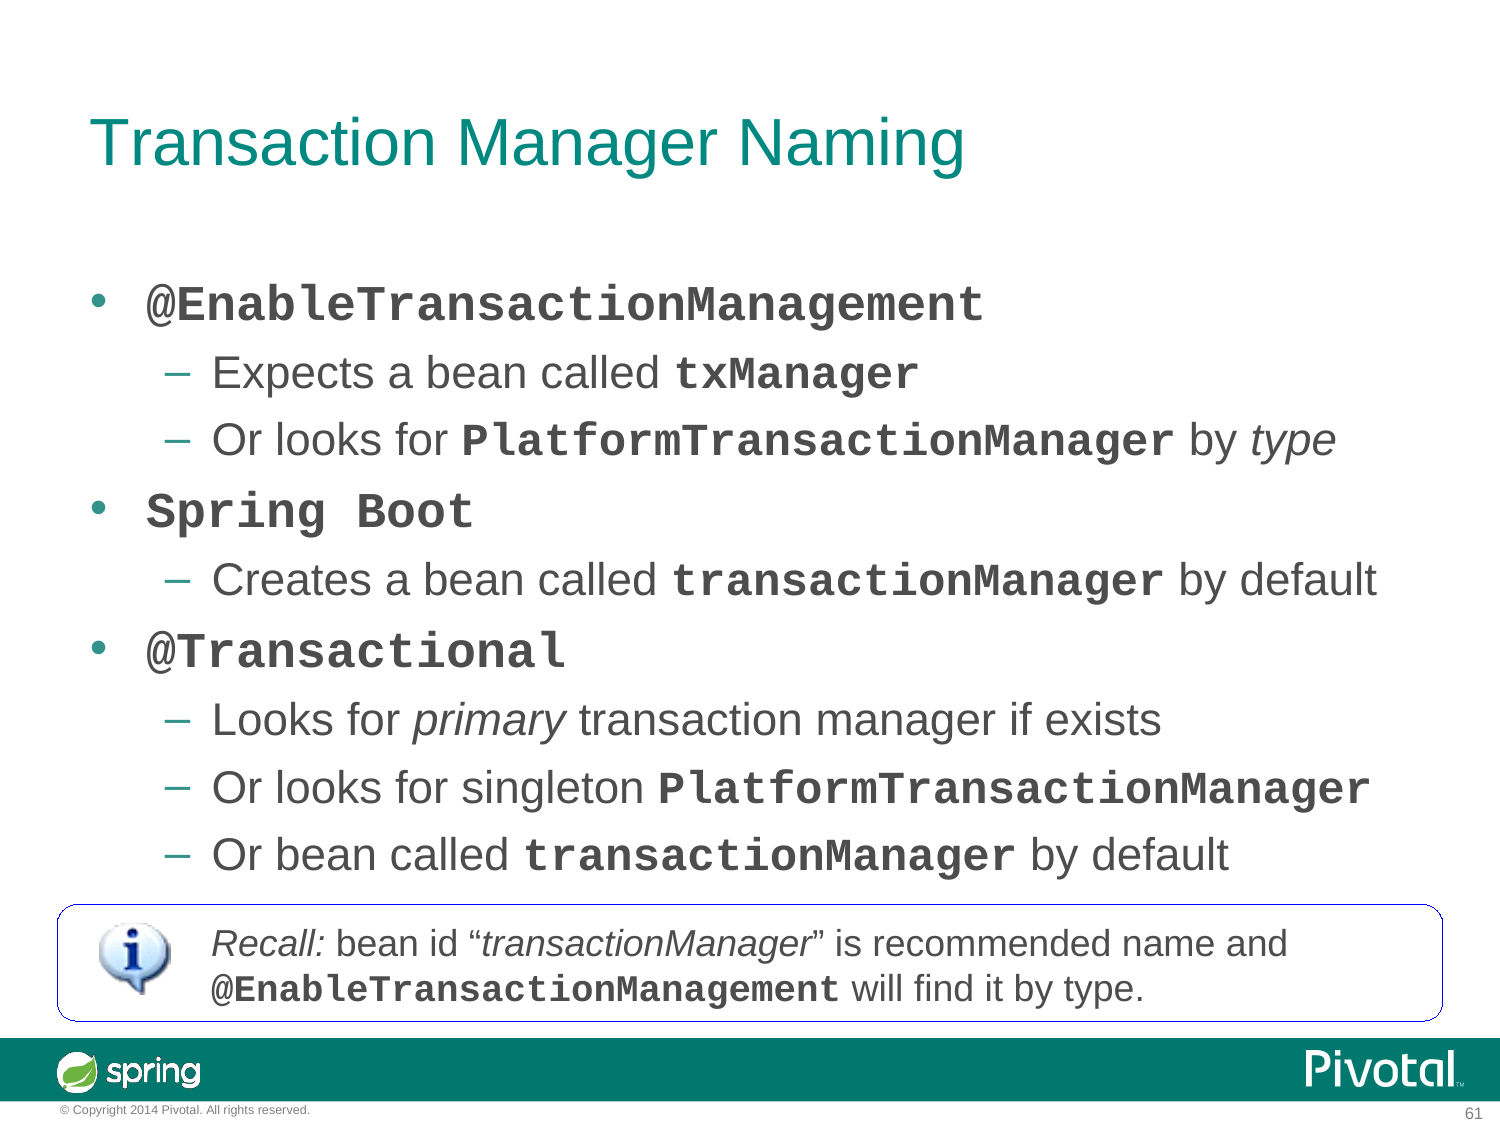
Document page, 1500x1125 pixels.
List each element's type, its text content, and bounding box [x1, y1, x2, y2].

picture [1306, 1050, 1464, 1087]
picture [99, 923, 171, 995]
picture [32, 1041, 210, 1103]
title Transaction Manager Naming [75, 45, 1426, 233]
list @EnableTransactionManagement Expects a bean called txManager Or looks for PlatformTransactionManager by type Spring Boot Creates a bean called transactionManager by default @Transactional Looks for primary transaction manager if exists Or looks for singleton PlatformTransactionManager Or bean called transactionManager by default [75, 262, 1426, 888]
text_box [57, 904, 1443, 1022]
text_box Recall: bean id “transactionManager” is recommended name and @EnableTransactionManagement will find it by type. [196, 911, 1427, 1017]
